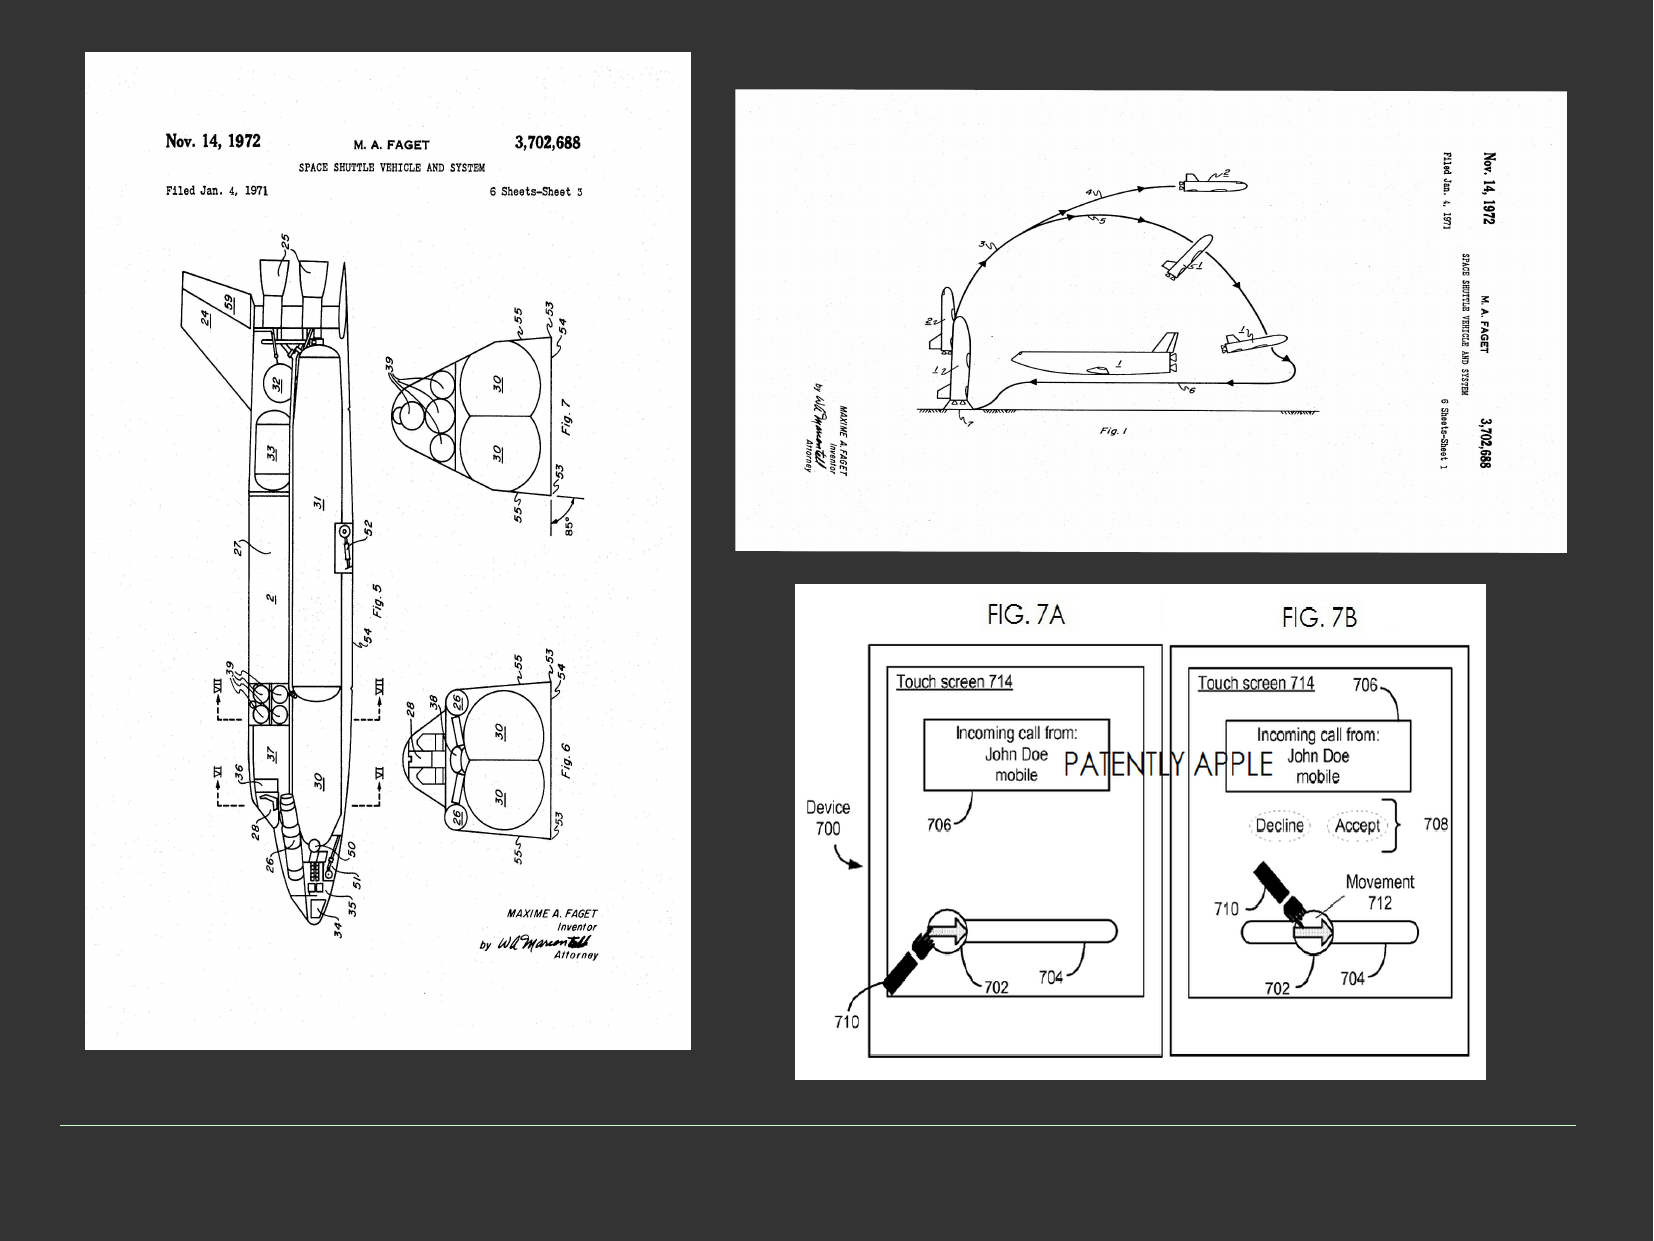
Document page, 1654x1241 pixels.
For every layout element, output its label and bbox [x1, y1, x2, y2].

picture [85, 52, 691, 1051]
picture [735, 90, 1567, 553]
picture [795, 584, 1486, 1081]
